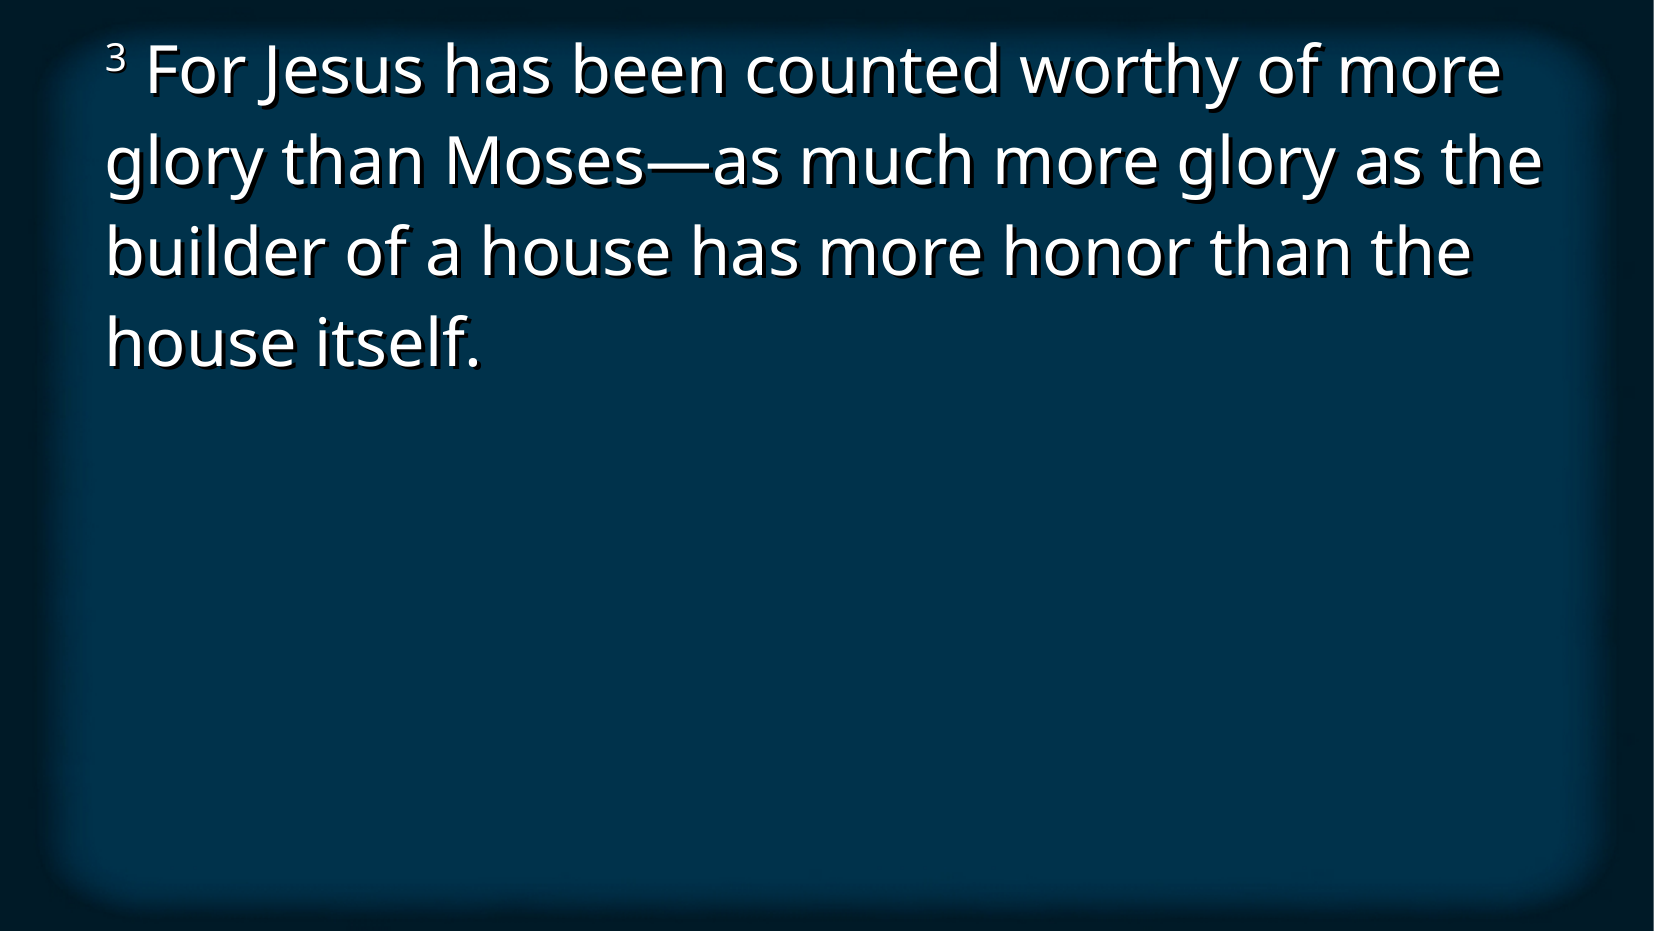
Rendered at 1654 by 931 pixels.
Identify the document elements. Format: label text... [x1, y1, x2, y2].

picture [0, 0, 1654, 931]
text_box 3 For Jesus has been counted worthy of more glory than Moses—as much more glory as the builder of a house has more honor than the house itself. [90, 15, 1576, 385]
